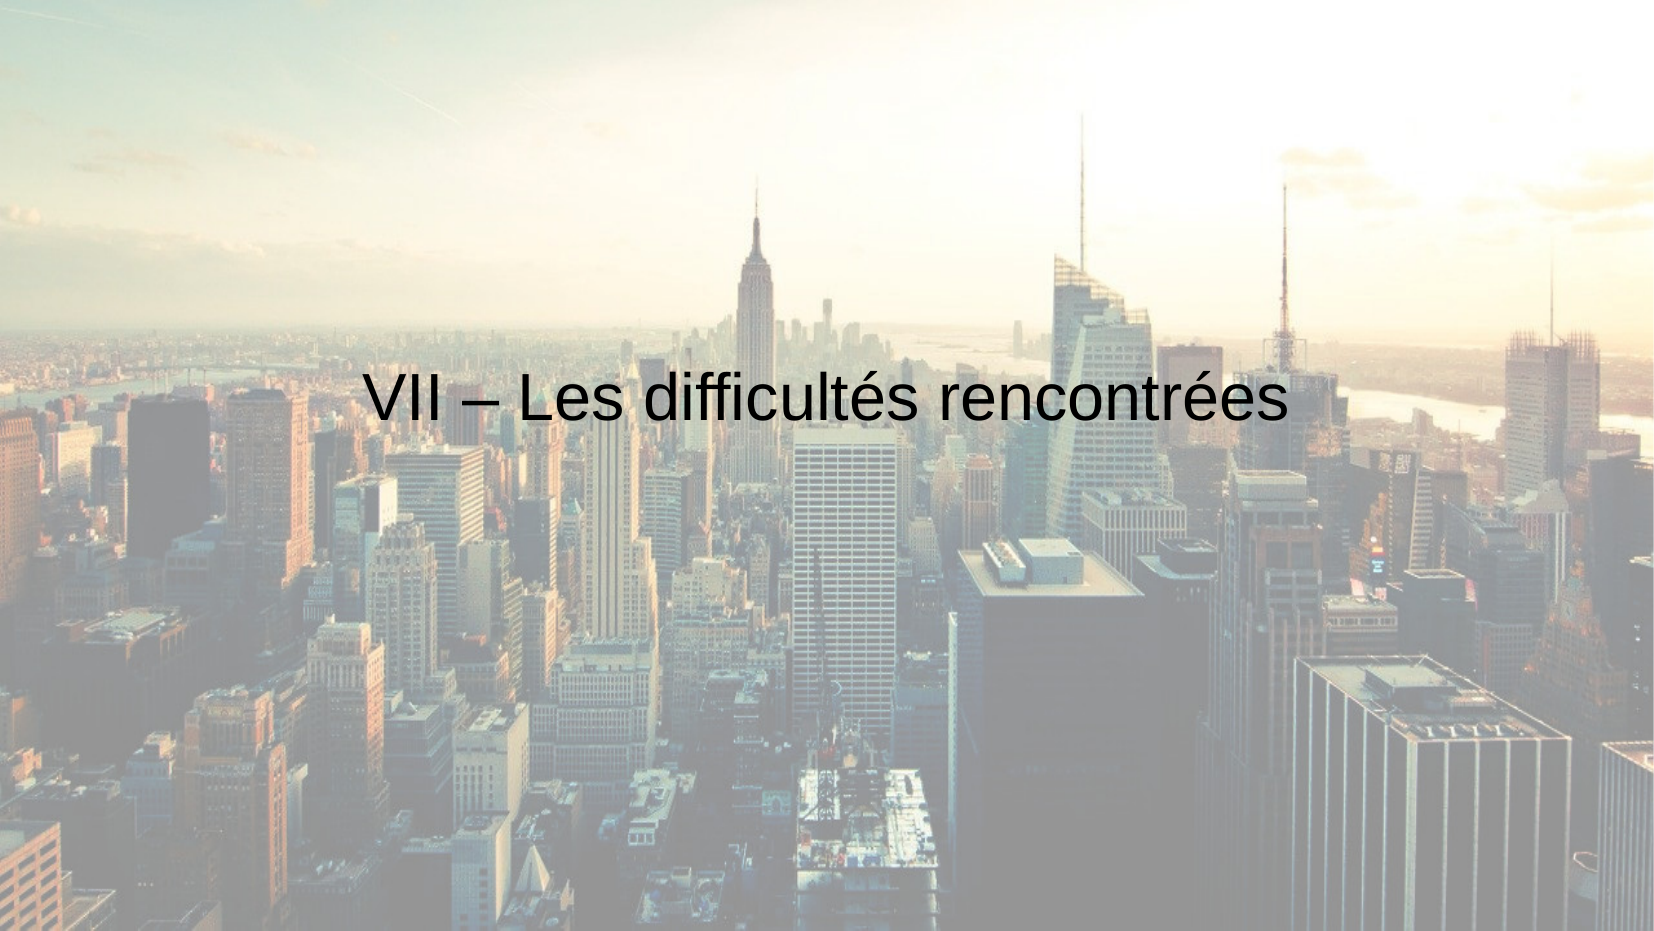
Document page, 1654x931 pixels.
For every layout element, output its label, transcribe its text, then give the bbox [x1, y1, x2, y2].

subtitle VII – Les difficultés rencontrées [82, 37, 1571, 757]
picture [0, 0, 1654, 931]
